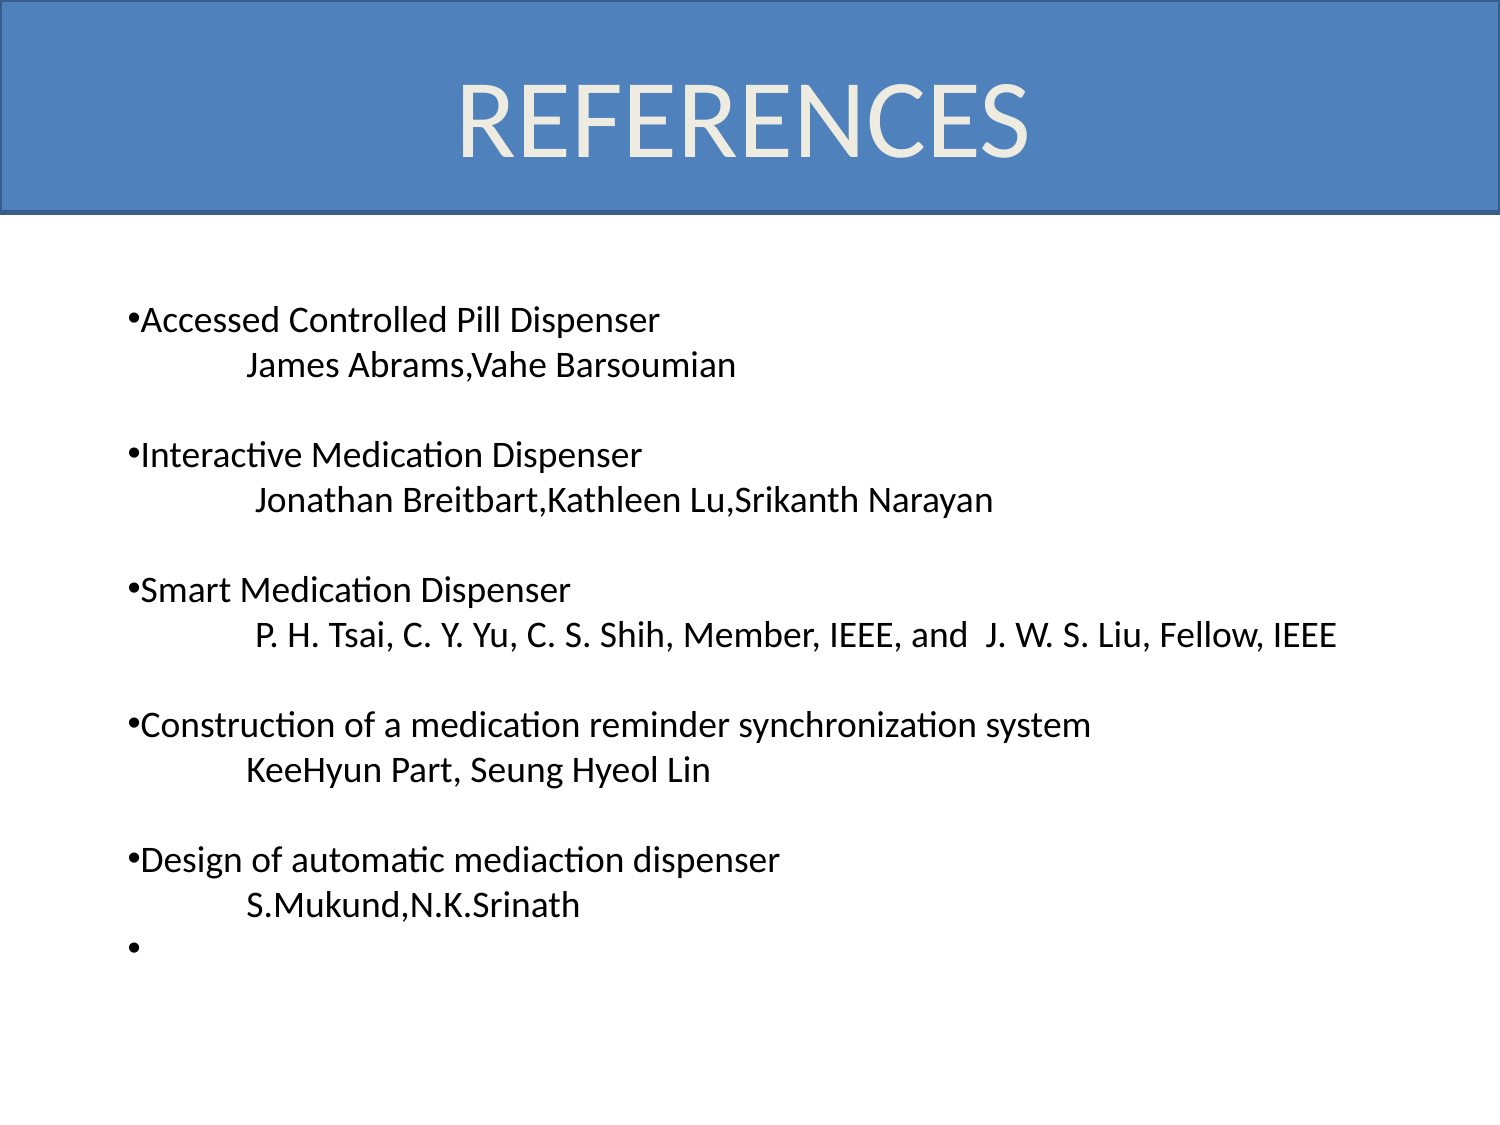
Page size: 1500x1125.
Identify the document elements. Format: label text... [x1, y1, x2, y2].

text_box [0, 0, 1500, 213]
text_box REFERENCES [99, 37, 1388, 189]
text_box Accessed Controlled Pill Dispenser James Abrams,Vahe Barsoumian Interactive Medication Dispenser Jonathan Breitbart,Kathleen Lu,Srikanth Narayan Smart Medication Dispenser P. H. Tsai, C. Y. Yu, C. S. Shih, Member, IEEE, and J. W. S. Liu, Fellow, IEEE Construction of a medication reminder synchronization system KeeHyun Part, Seung Hyeol Lin Design of automatic mediaction dispenser S.Mukund,N.K.Srinath [112, 287, 1363, 1030]
